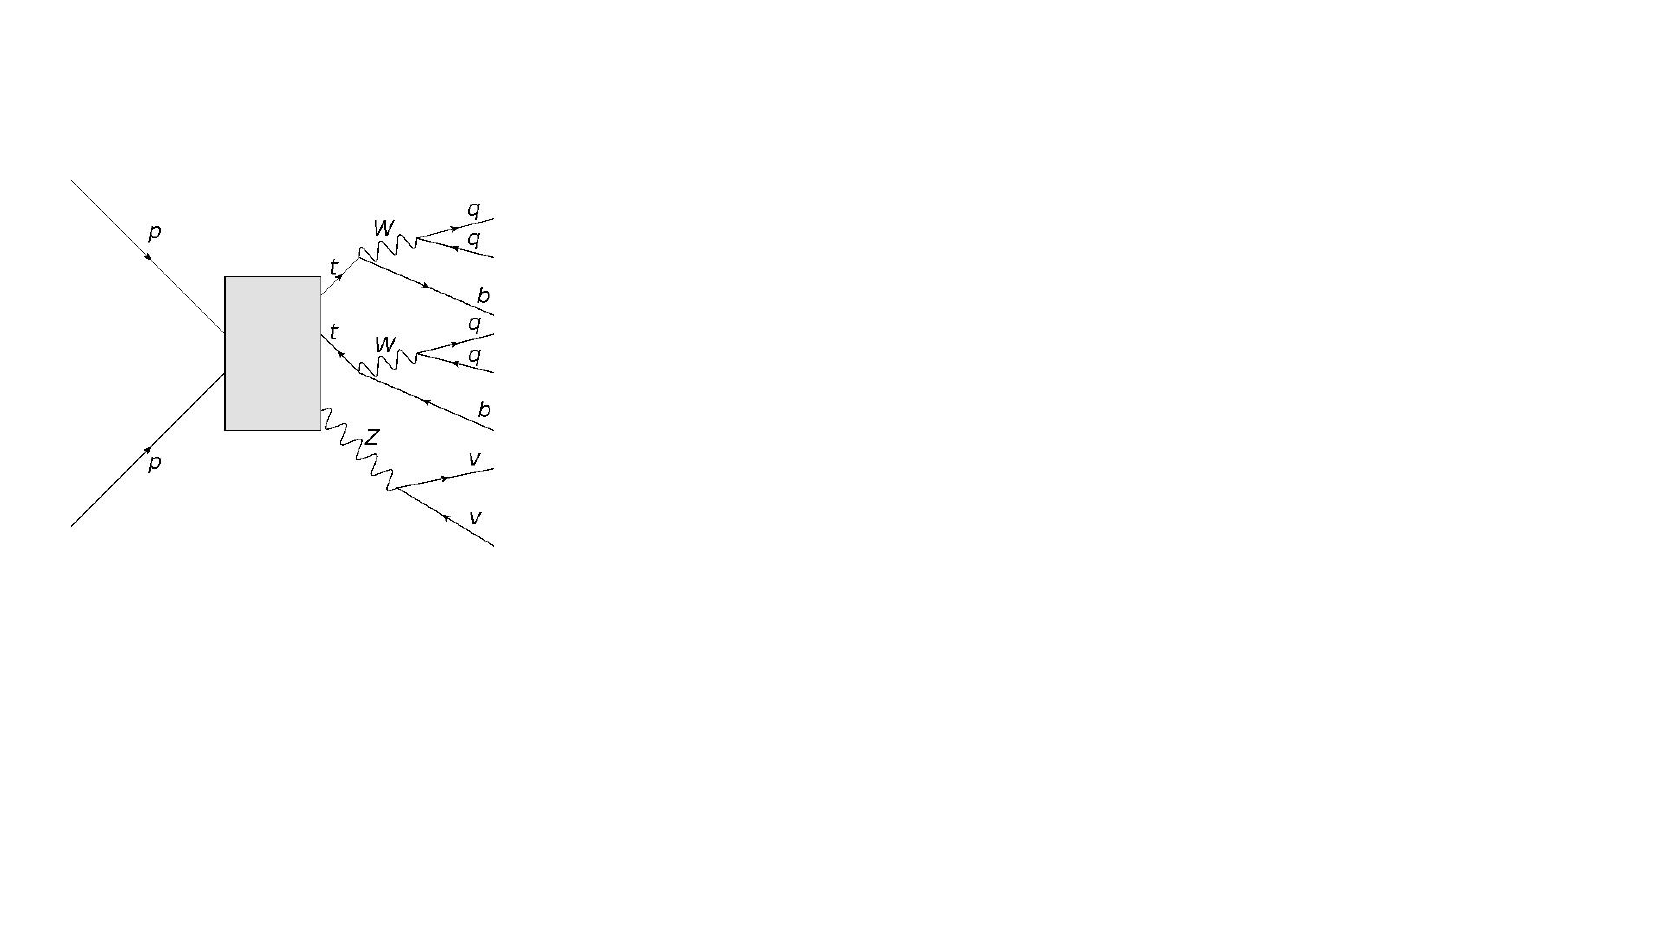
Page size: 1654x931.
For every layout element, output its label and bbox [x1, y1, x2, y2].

picture [70, 179, 496, 548]
